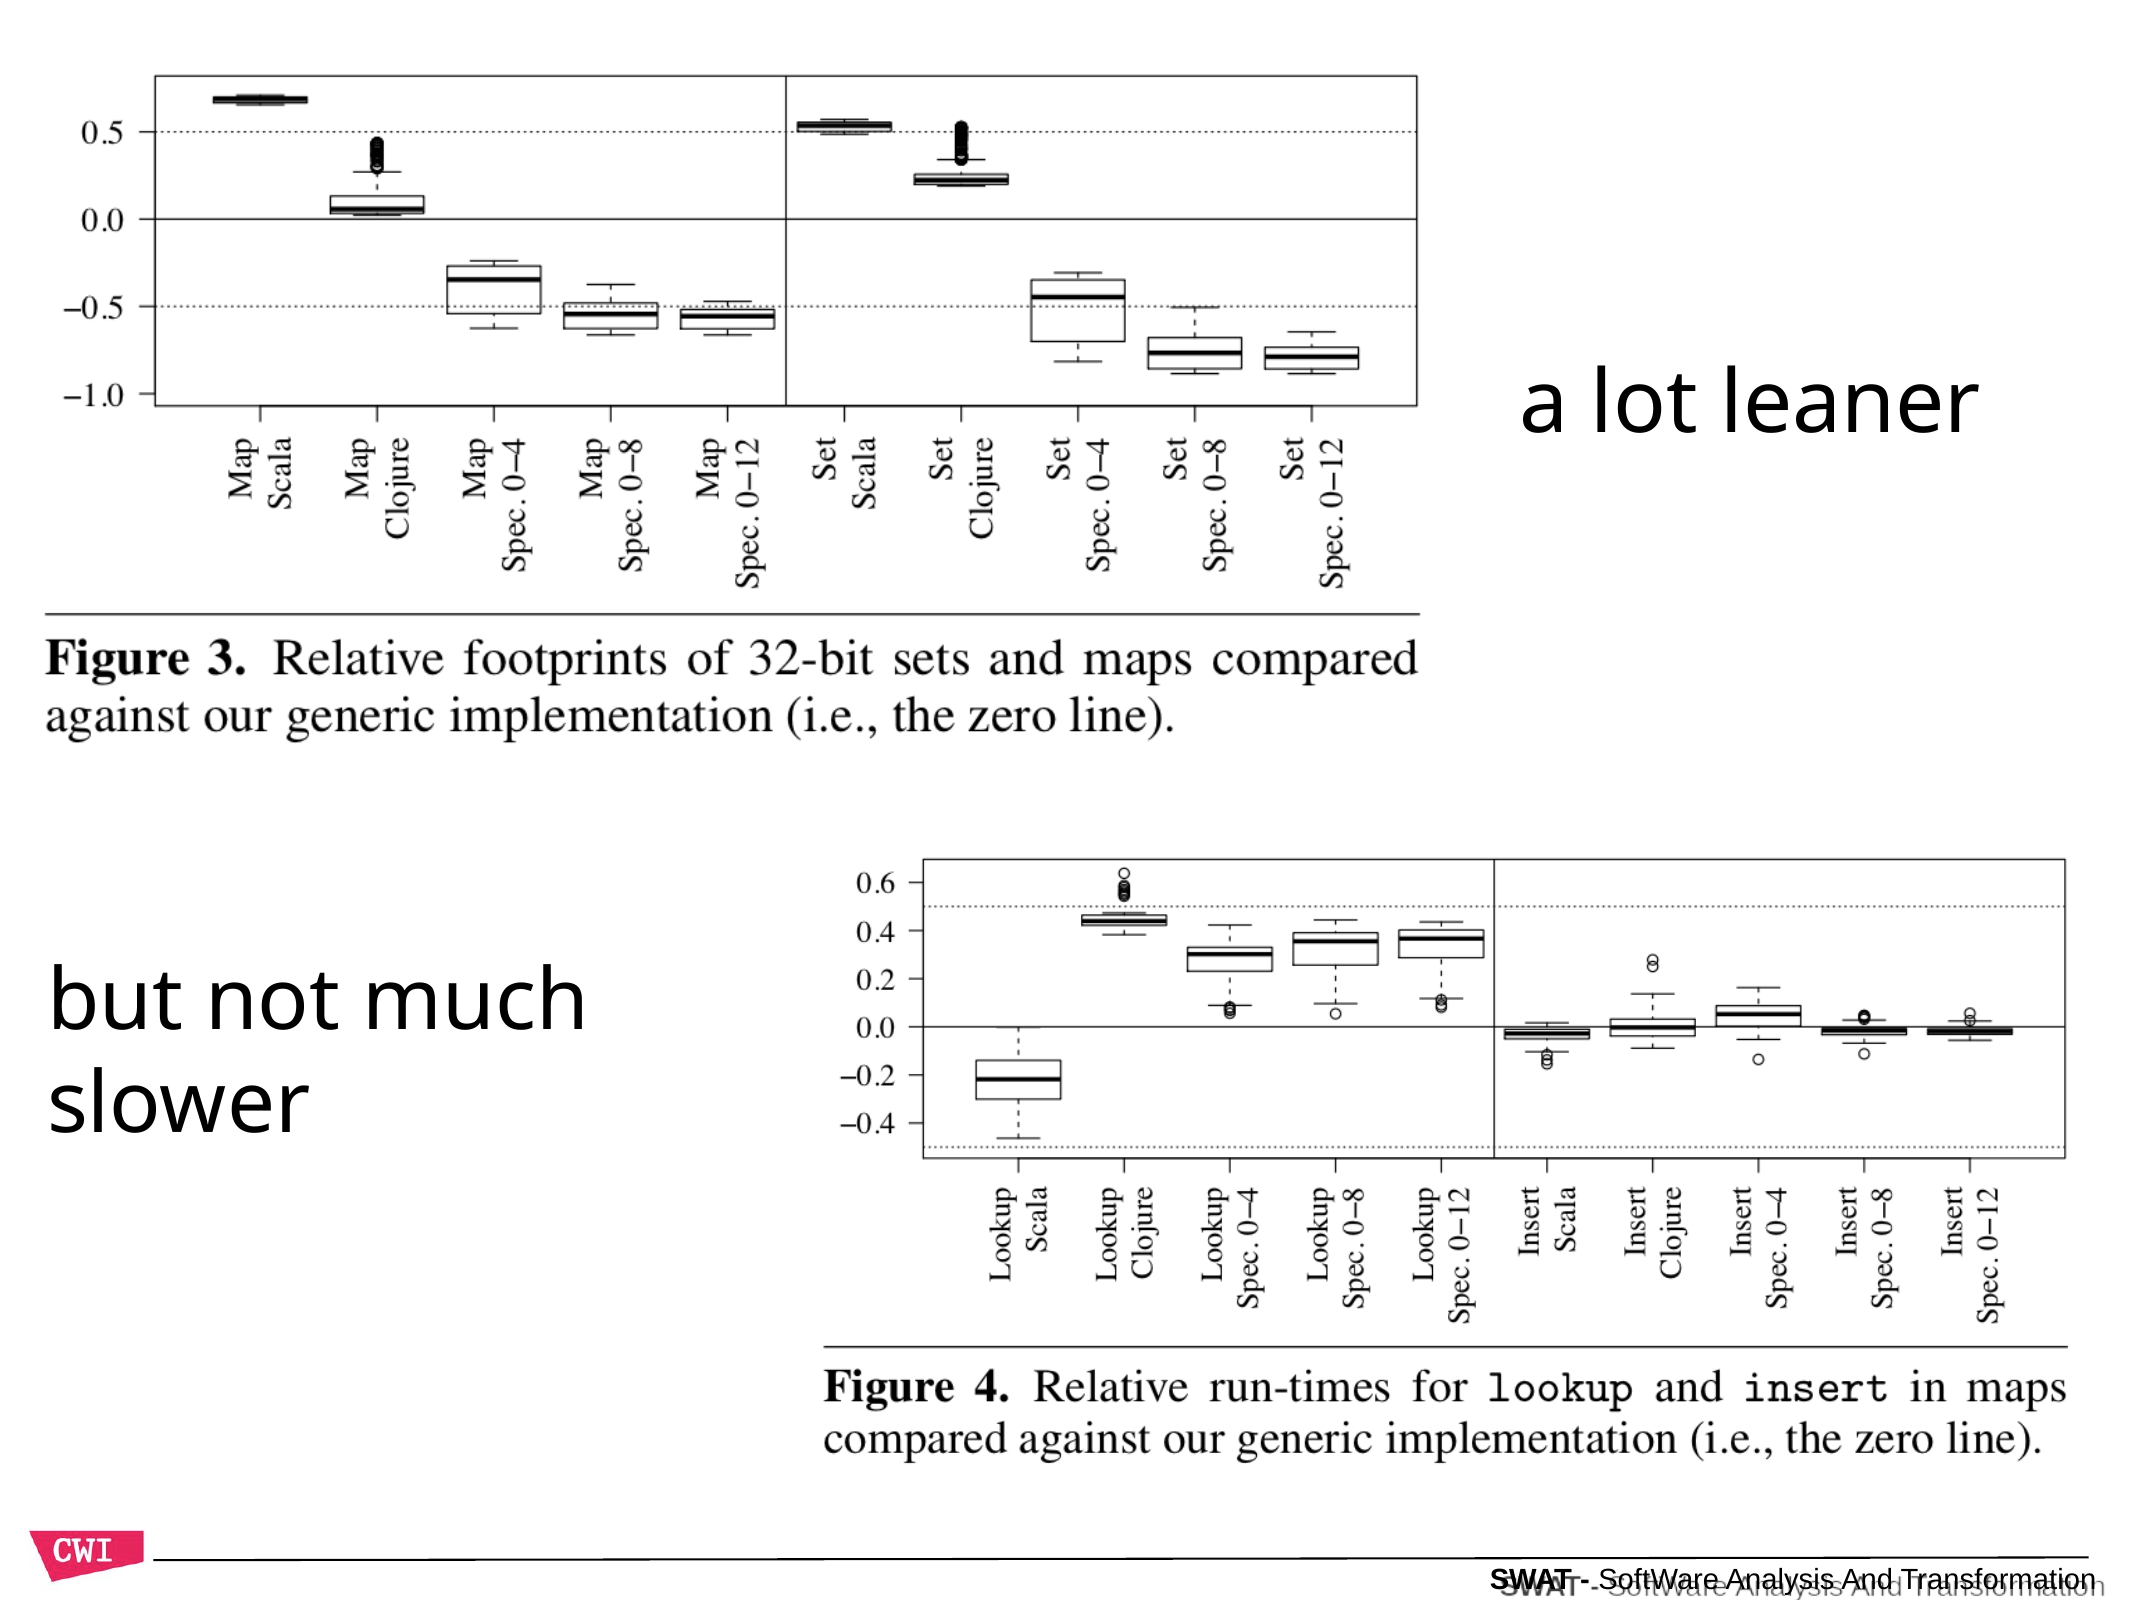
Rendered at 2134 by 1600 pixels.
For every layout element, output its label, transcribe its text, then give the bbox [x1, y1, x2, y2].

picture [821, 810, 2134, 1492]
text_box a lot leaner [1510, 337, 1990, 459]
title Leaner [1469, 41, 2103, 442]
picture [16, 1517, 156, 1593]
picture [2, 16, 1469, 780]
text_box but not much slower [38, 935, 800, 1158]
